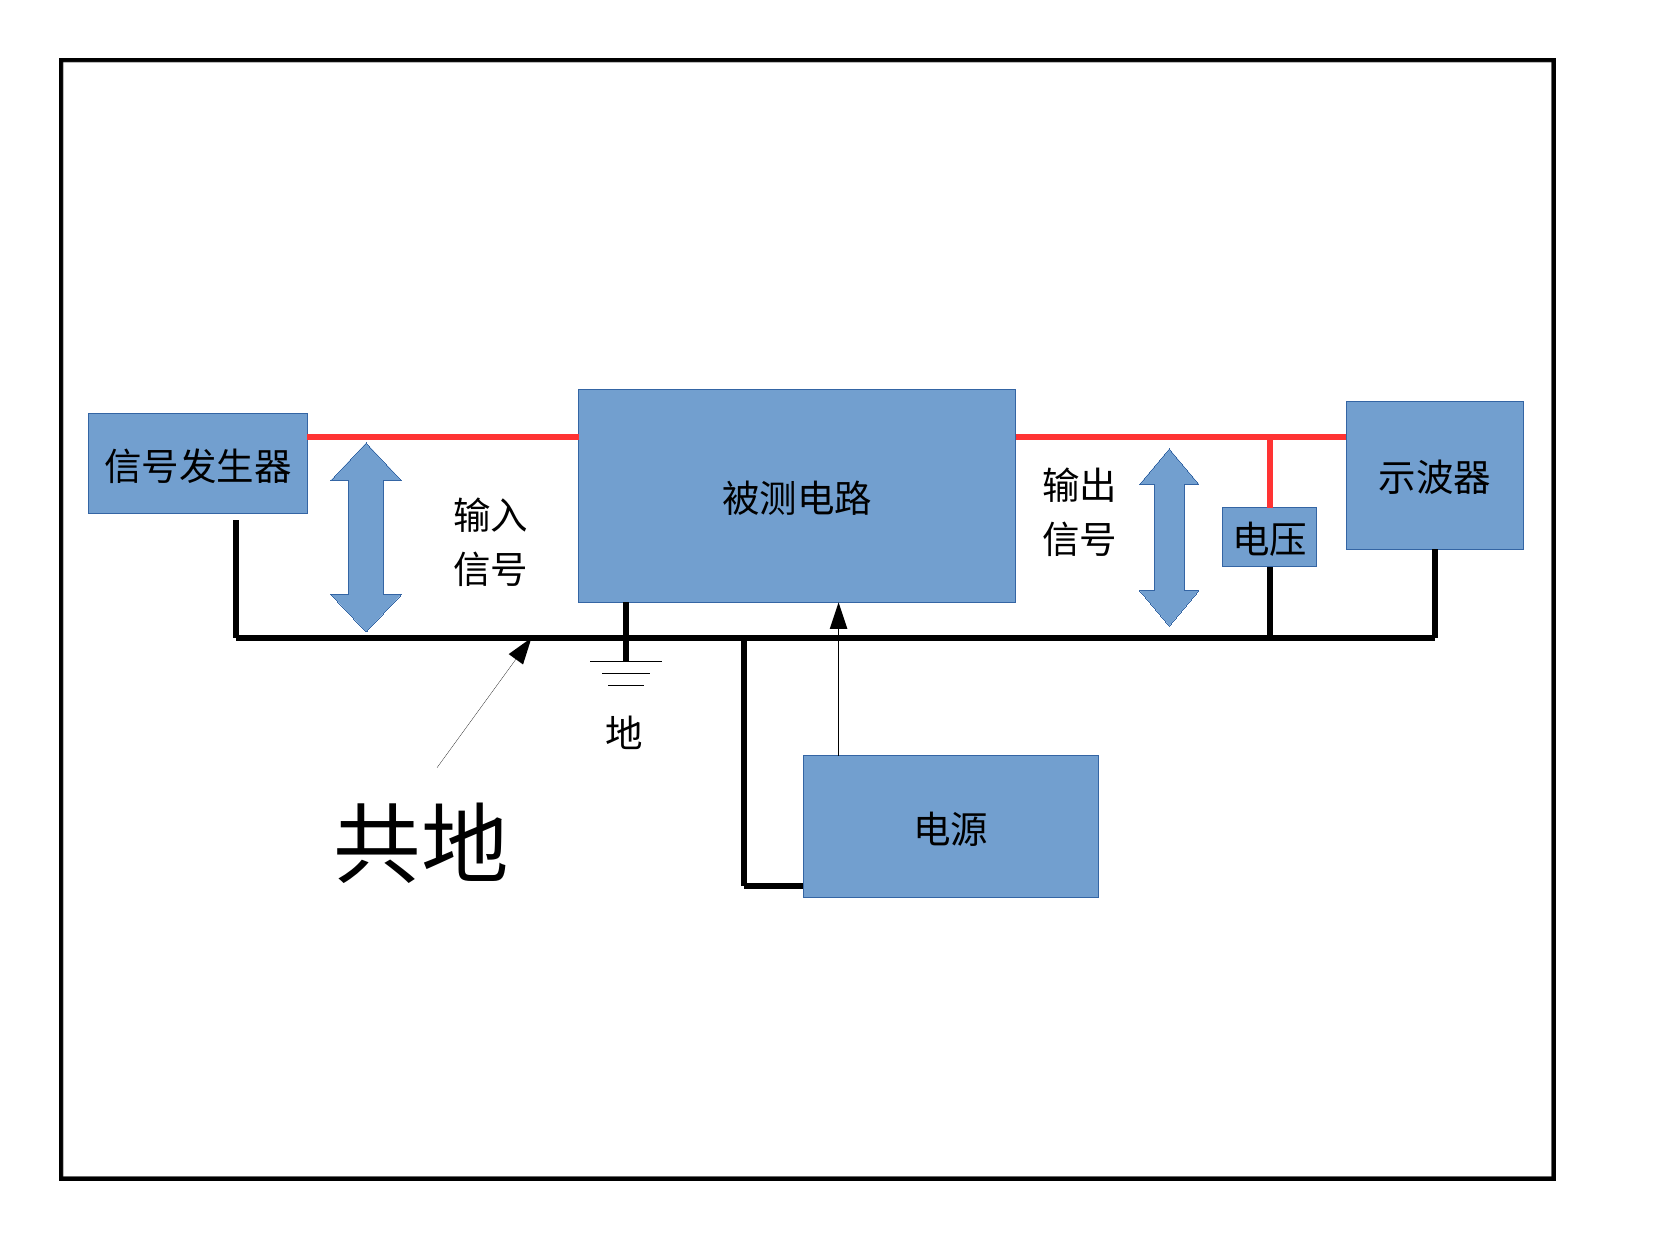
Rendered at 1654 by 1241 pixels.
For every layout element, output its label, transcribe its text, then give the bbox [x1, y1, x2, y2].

text_box 电压 [1222, 507, 1317, 567]
text_box 信号发生器 [88, 413, 308, 514]
picture [59, 58, 1556, 1182]
text_box 地 [590, 696, 658, 757]
text_box 输出 信号 [1027, 448, 1133, 539]
text_box 被测电路 [578, 389, 1016, 603]
text_box [330, 442, 402, 632]
text_box 共地 [318, 767, 524, 888]
text_box 示波器 [1346, 401, 1524, 550]
text_box 输入 信号 [438, 478, 544, 568]
text_box [1139, 448, 1199, 627]
text_box 电源 [803, 755, 1099, 898]
